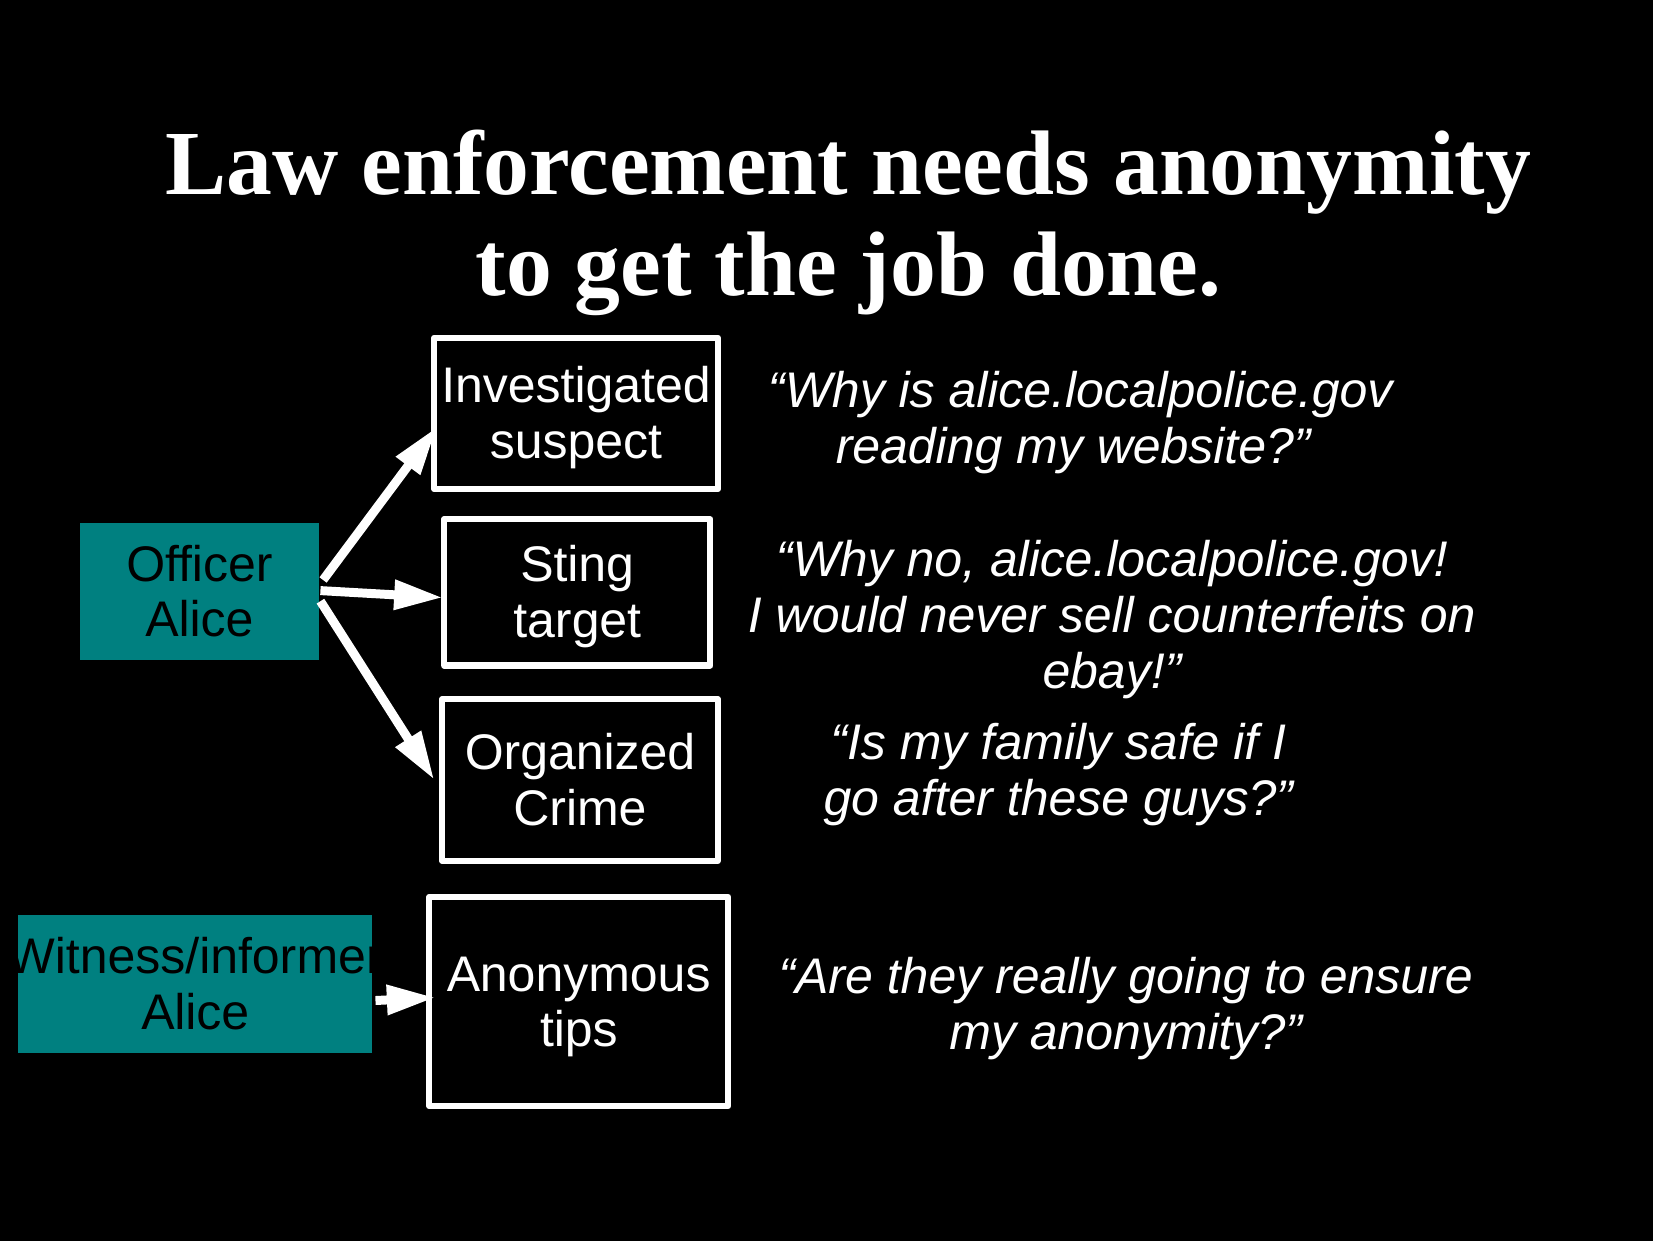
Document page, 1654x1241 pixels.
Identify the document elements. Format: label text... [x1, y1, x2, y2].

text_box Witness/informer Alice [17, 914, 373, 1054]
text_box Investigated suspect [434, 337, 718, 490]
text_box “Why no, alice.localpolice.gov! I would never sell counterfeits on ebay!” [733, 524, 1608, 729]
title Law enforcement needs anonymity to get the job done. [121, 94, 1578, 334]
text_box “Is my family safe if I go after these guys?” [808, 707, 1330, 881]
text_box “Why is alice.localpolice.gov reading my website?” [753, 355, 1560, 497]
text_box Officer Alice [79, 522, 320, 661]
text_box Organized Crime [442, 699, 718, 861]
text_box Sting target [444, 519, 711, 666]
text_box “Are they really going to ensure my anonymity?” [763, 941, 1611, 1146]
text_box Anonymous tips [429, 896, 729, 1107]
